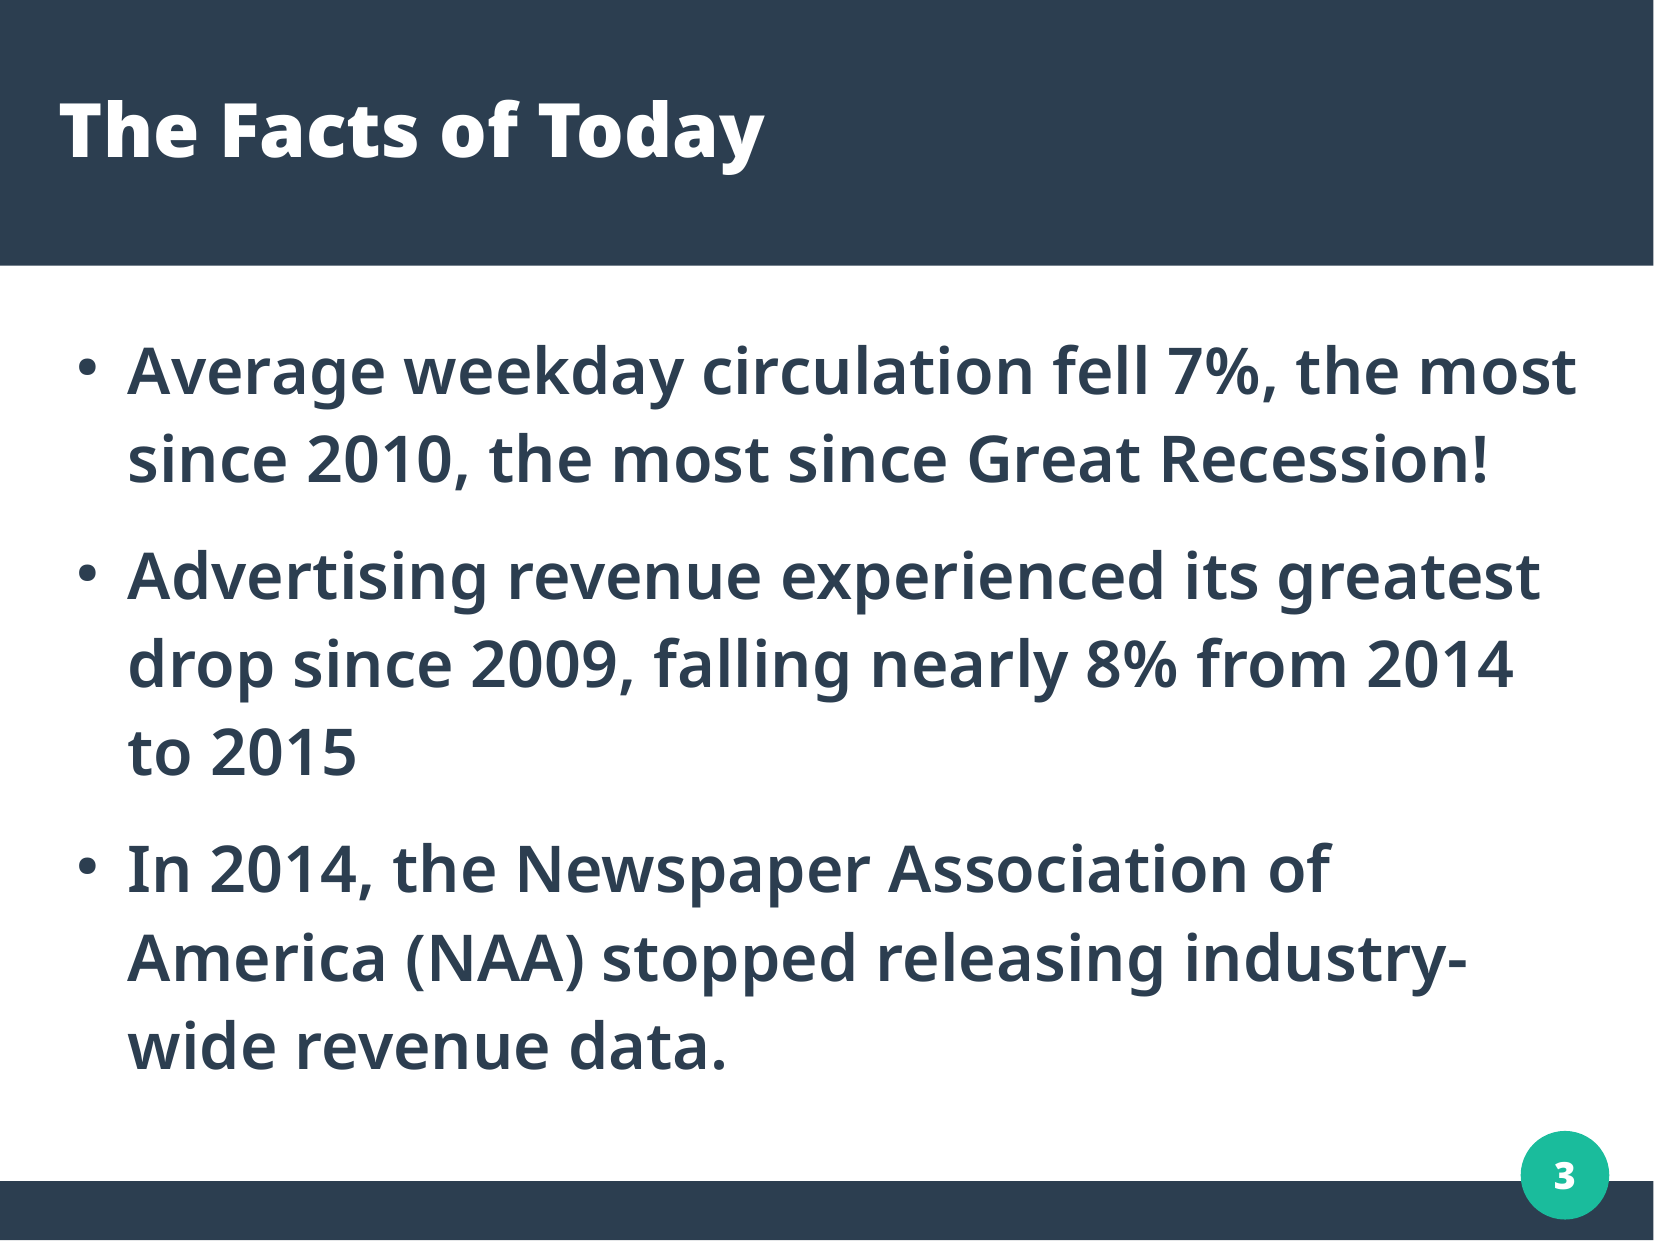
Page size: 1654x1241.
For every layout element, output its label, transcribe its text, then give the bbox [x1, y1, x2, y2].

list Average weekday circulation fell 7%, the most since 2010, the most since Great Recession! Advertising revenue experienced its greatest drop since 2009, falling nearly 8% from 2014 to 2015 In 2014, the Newspaper Association of America (NAA) stopped releasing industry-wide revenue data. [59, 324, 1595, 1152]
title The Facts of Today [59, 49, 1595, 207]
